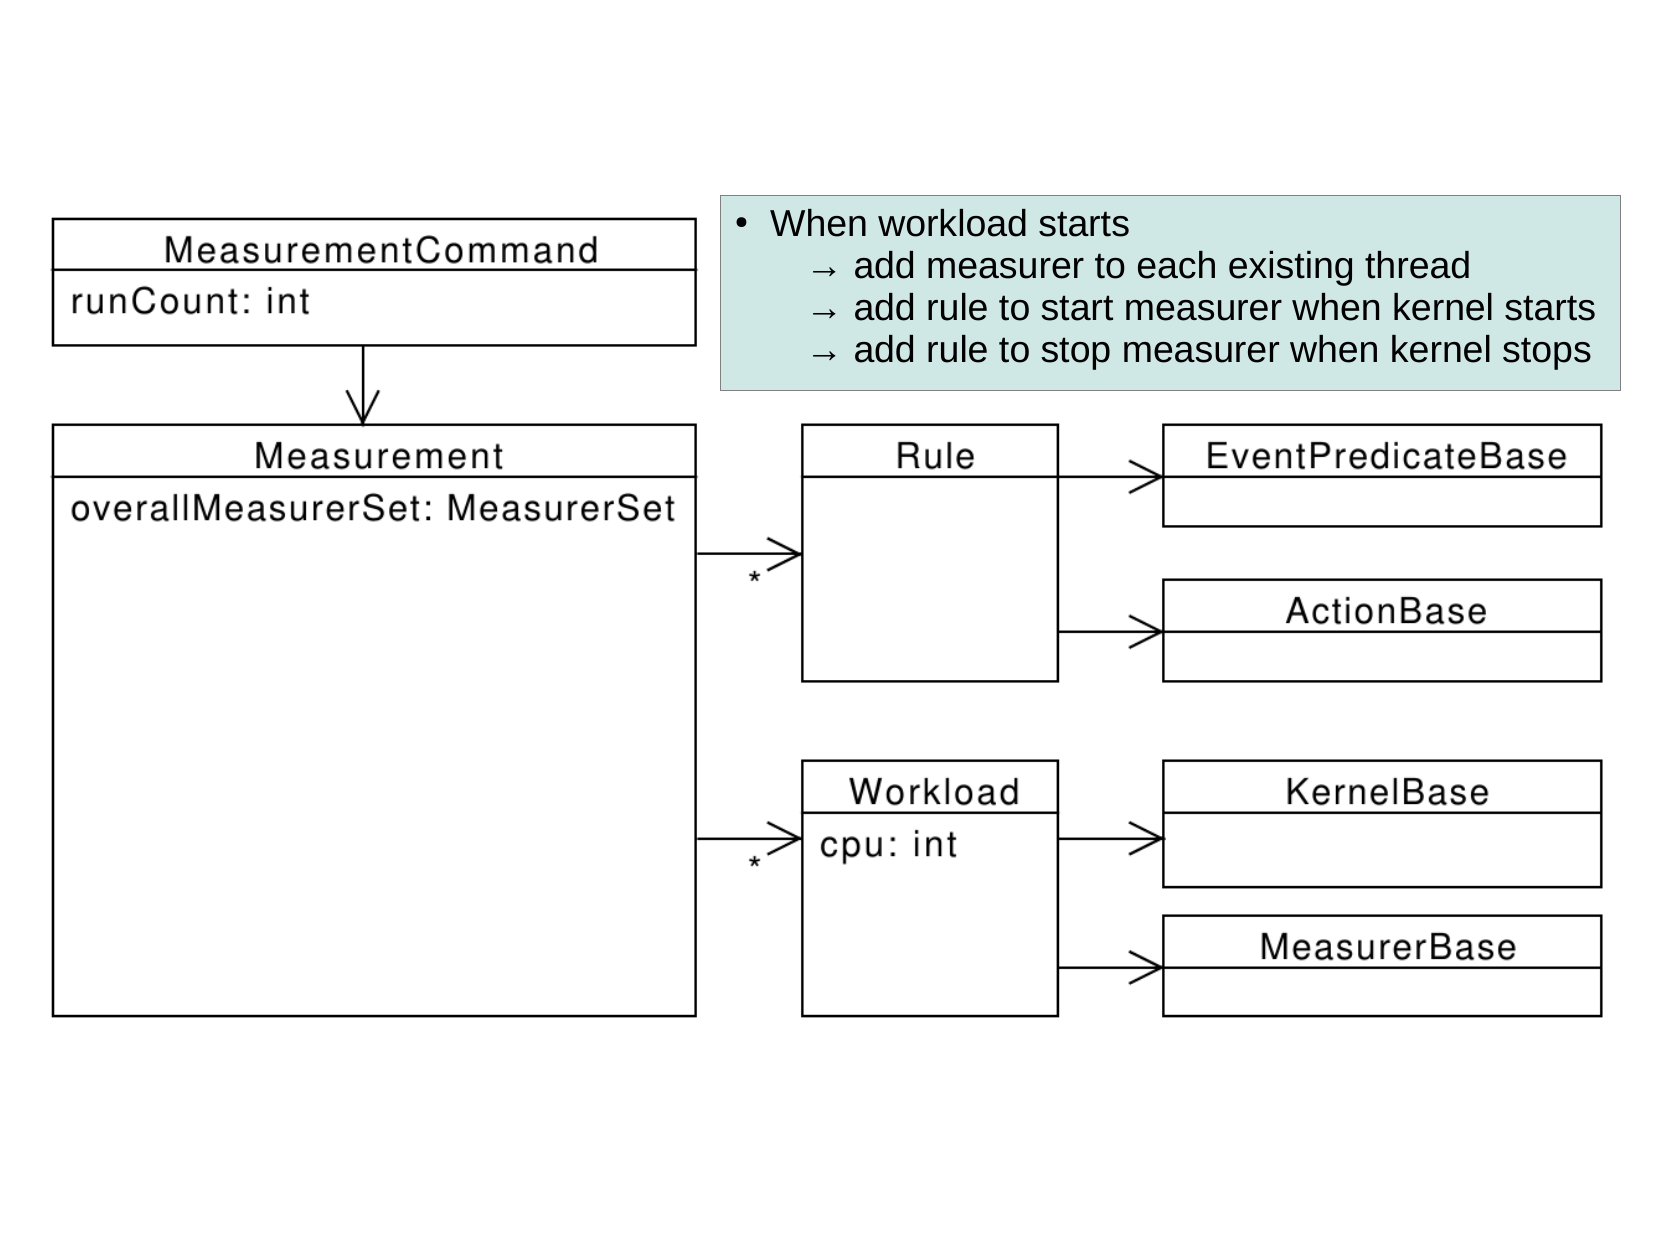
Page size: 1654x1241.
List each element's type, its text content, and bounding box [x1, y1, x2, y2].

picture [1, 167, 1654, 1073]
text_box When workload starts → add measurer to each existing thread → add rule to start measurer when kernel starts → add rule to stop measurer when kernel stops [720, 195, 1621, 391]
